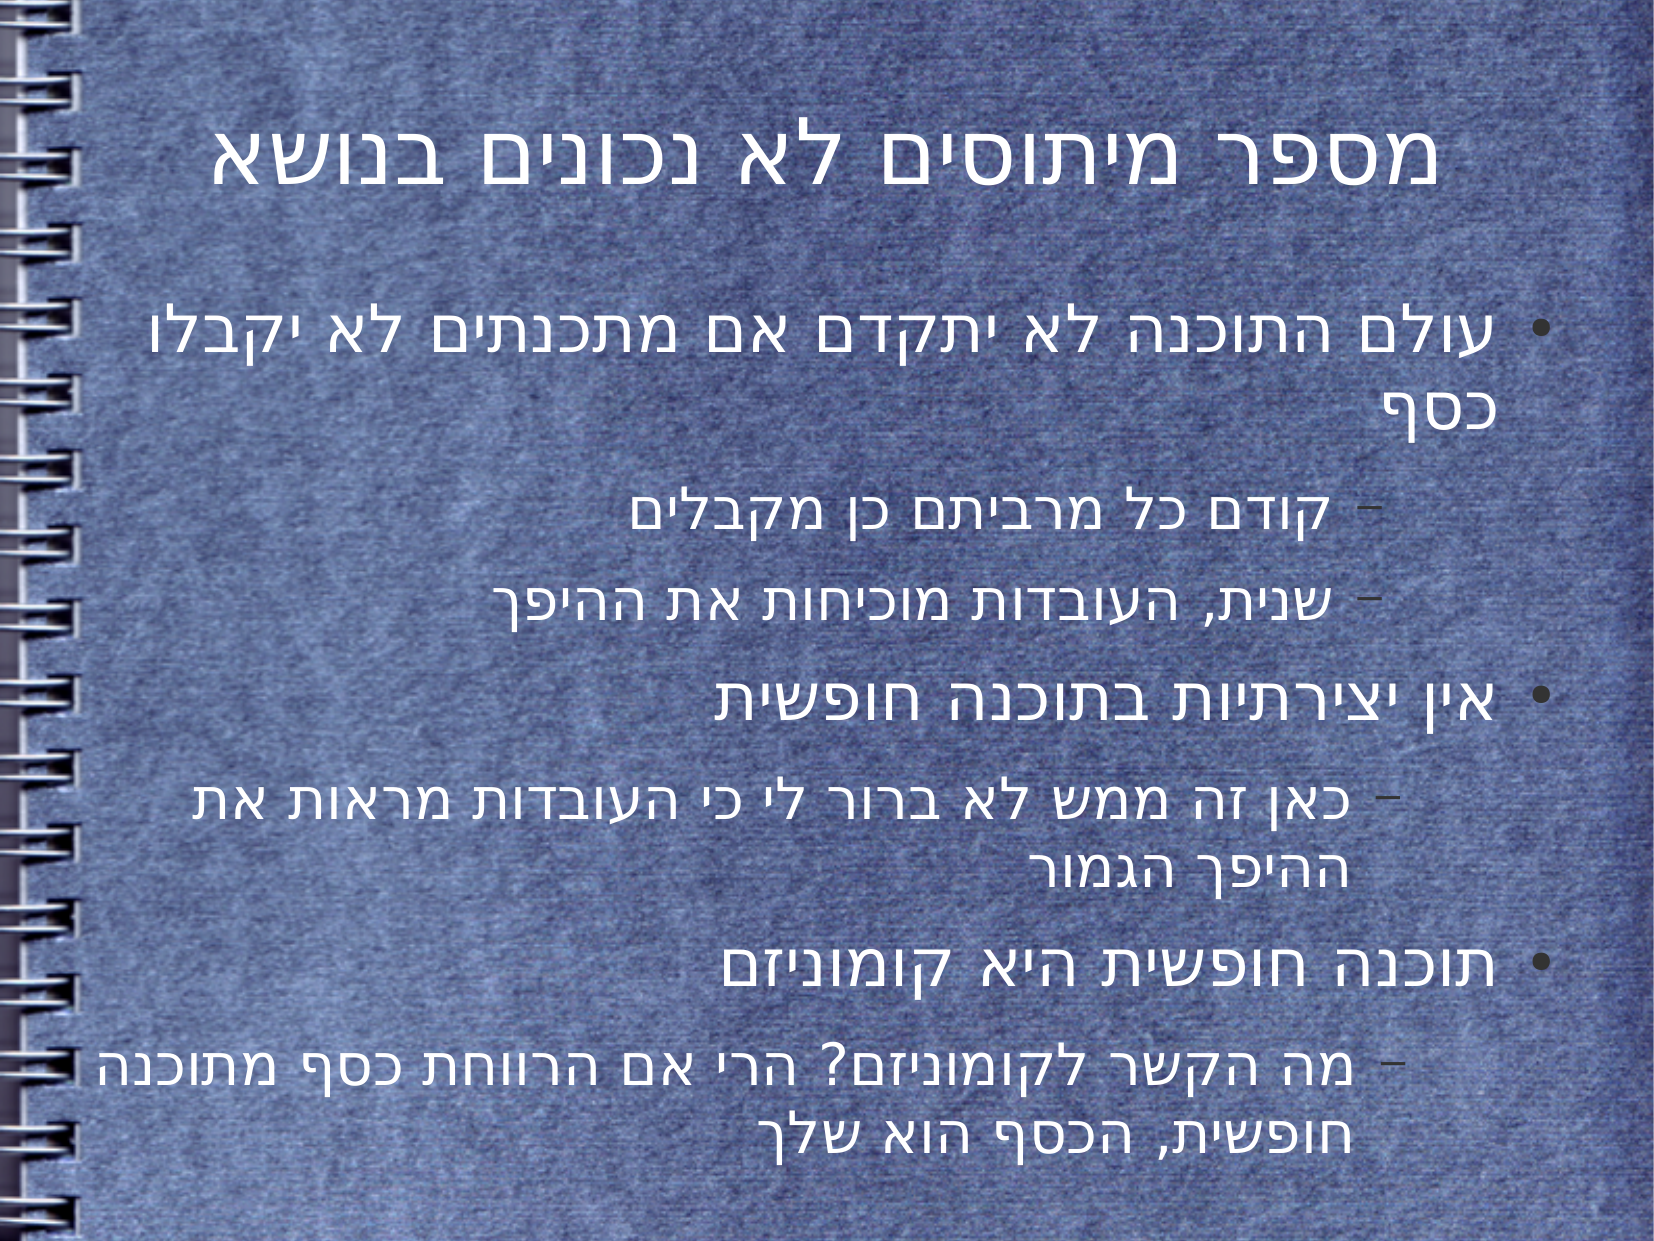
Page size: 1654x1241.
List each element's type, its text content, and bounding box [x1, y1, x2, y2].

list עולם התוכנה לא יתקדם אם מתכנתים לא יקבלו כסף קודם כל מרביתם כן מקבלים שנית, העובדות מוכיחות את ההיפך אין יצירתיות בתוכנה חופשית כאן זה ממש לא ברור לי כי העובדות מראות את ההיפך הגמור תוכנה חופשית היא קומוניזם מה הקשר לקומוניזם? הרי אם הרווחת כסף מתוכנה חופשית, הכסף הוא שלך [82, 290, 1571, 1168]
title מספר מיתוסים לא נכונים בנושא [82, 49, 1571, 257]
picture [0, 0, 1654, 1241]
